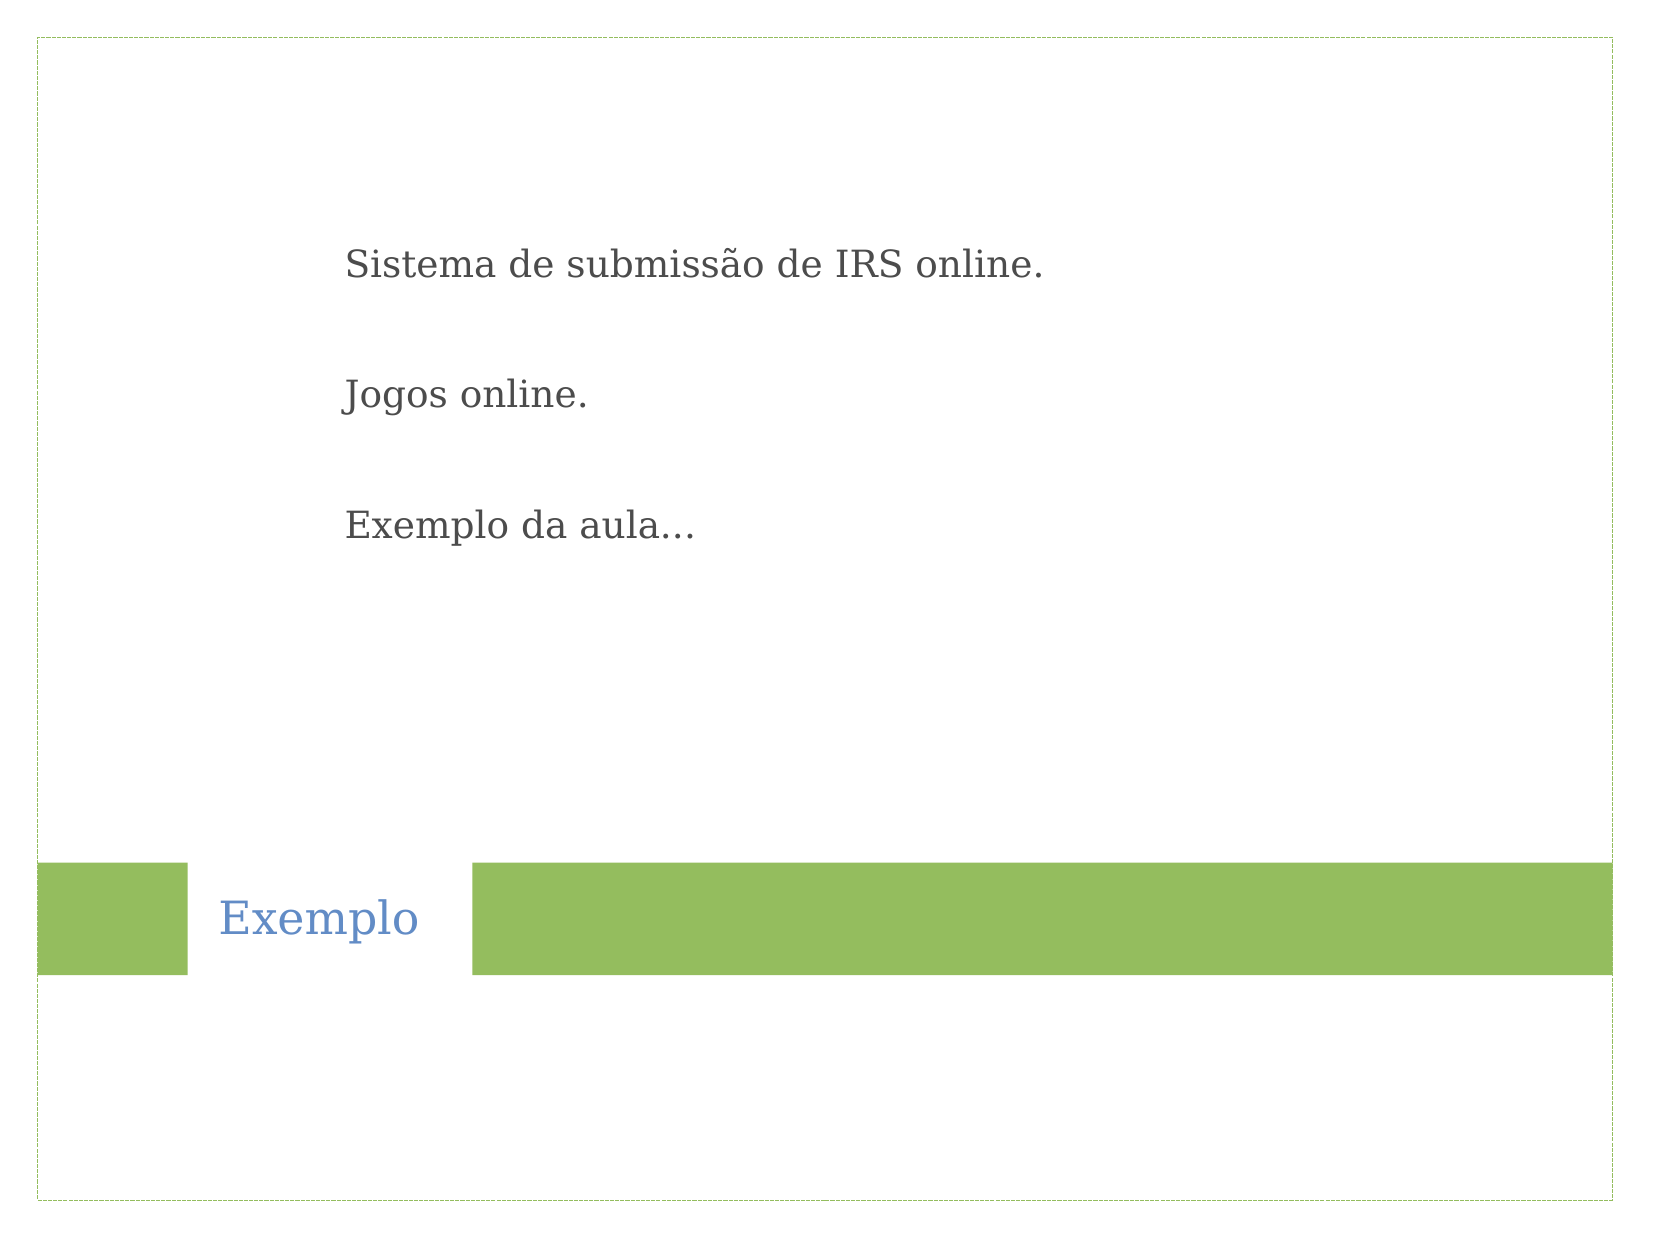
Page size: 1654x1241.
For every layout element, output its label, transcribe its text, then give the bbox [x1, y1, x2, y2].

text_box Exemplo [203, 884, 435, 953]
text_box Sistema de submissão de IRS online. Jogos online. Exemplo da aula... [329, 213, 1418, 739]
text_box [472, 862, 1613, 976]
text_box [37, 862, 188, 976]
